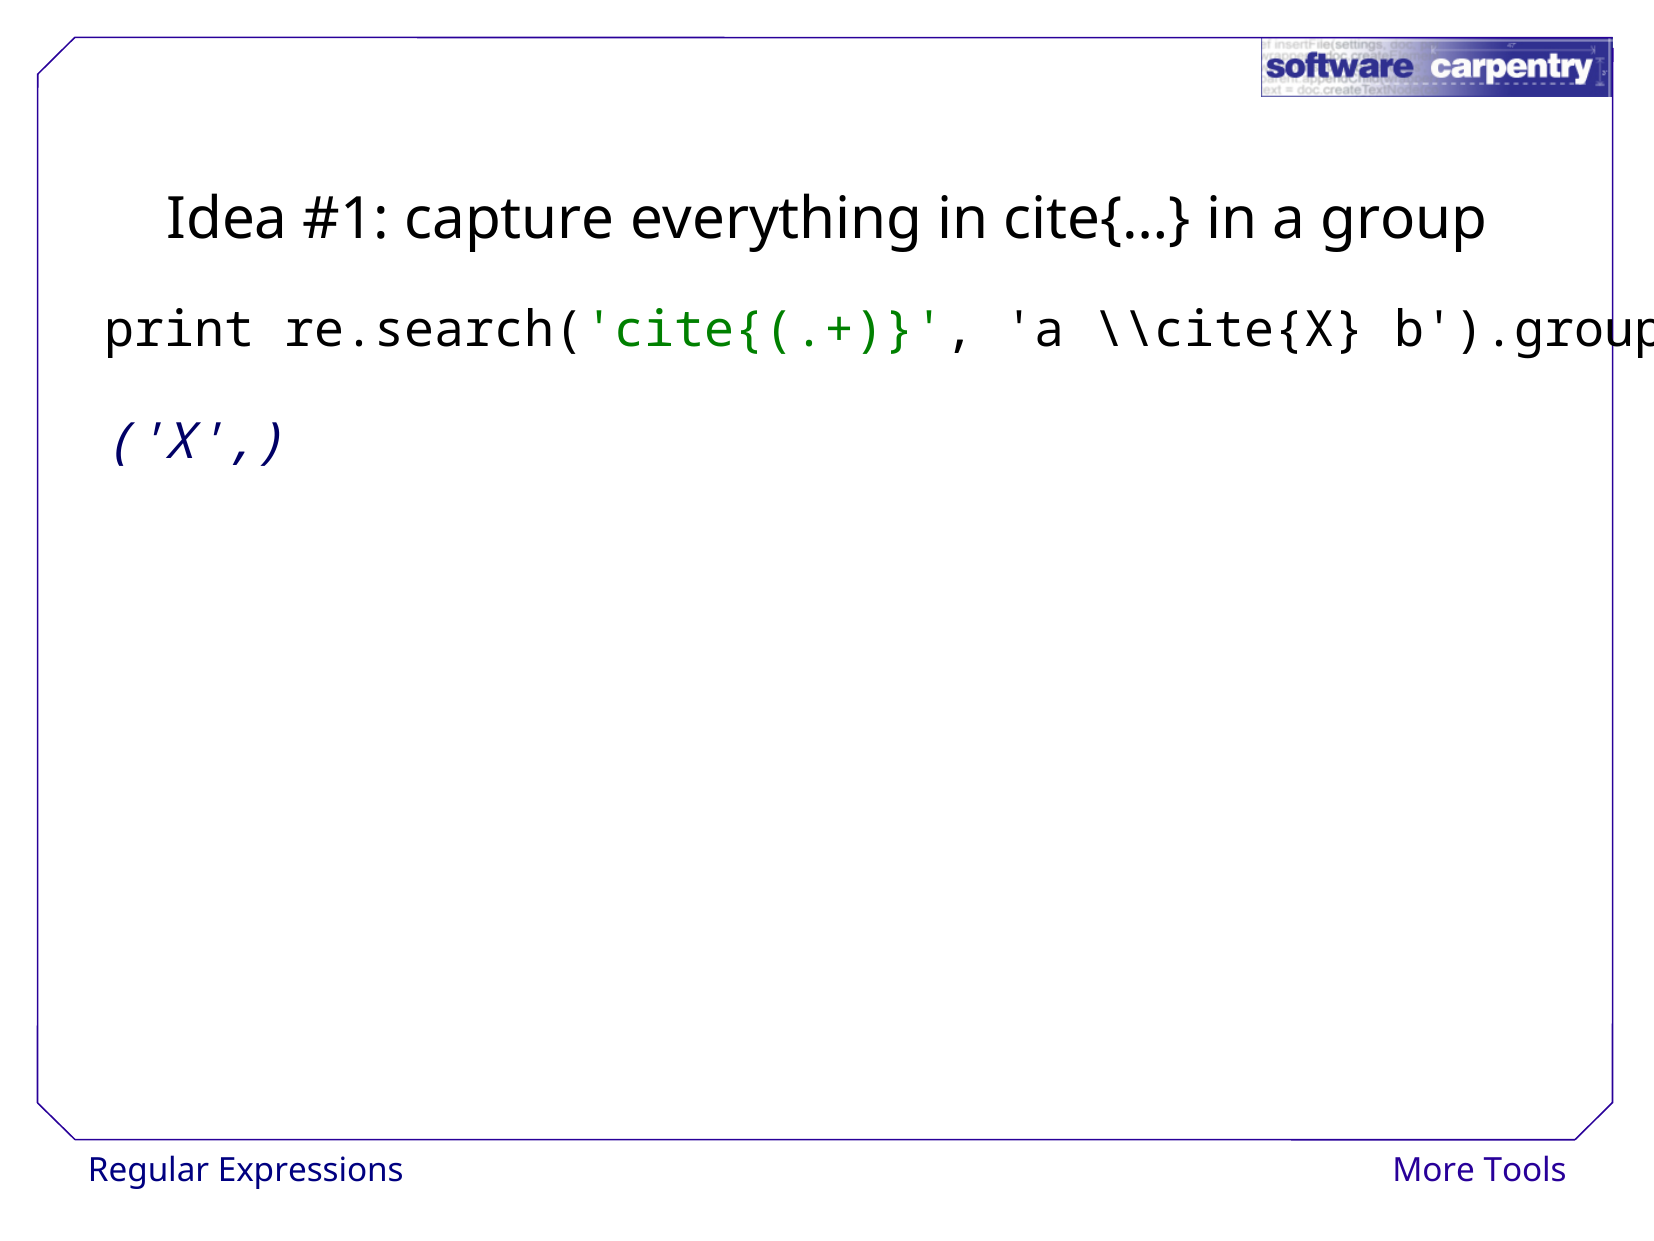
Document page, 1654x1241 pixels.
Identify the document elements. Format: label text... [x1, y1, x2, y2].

text_box Idea #1: capture everything in cite{…} in a group [151, 138, 1530, 259]
picture [1261, 39, 1613, 97]
text_box print re.search('cite{(.+)}', 'a \\cite{X} b').groups() ('X',) [89, 294, 1512, 483]
